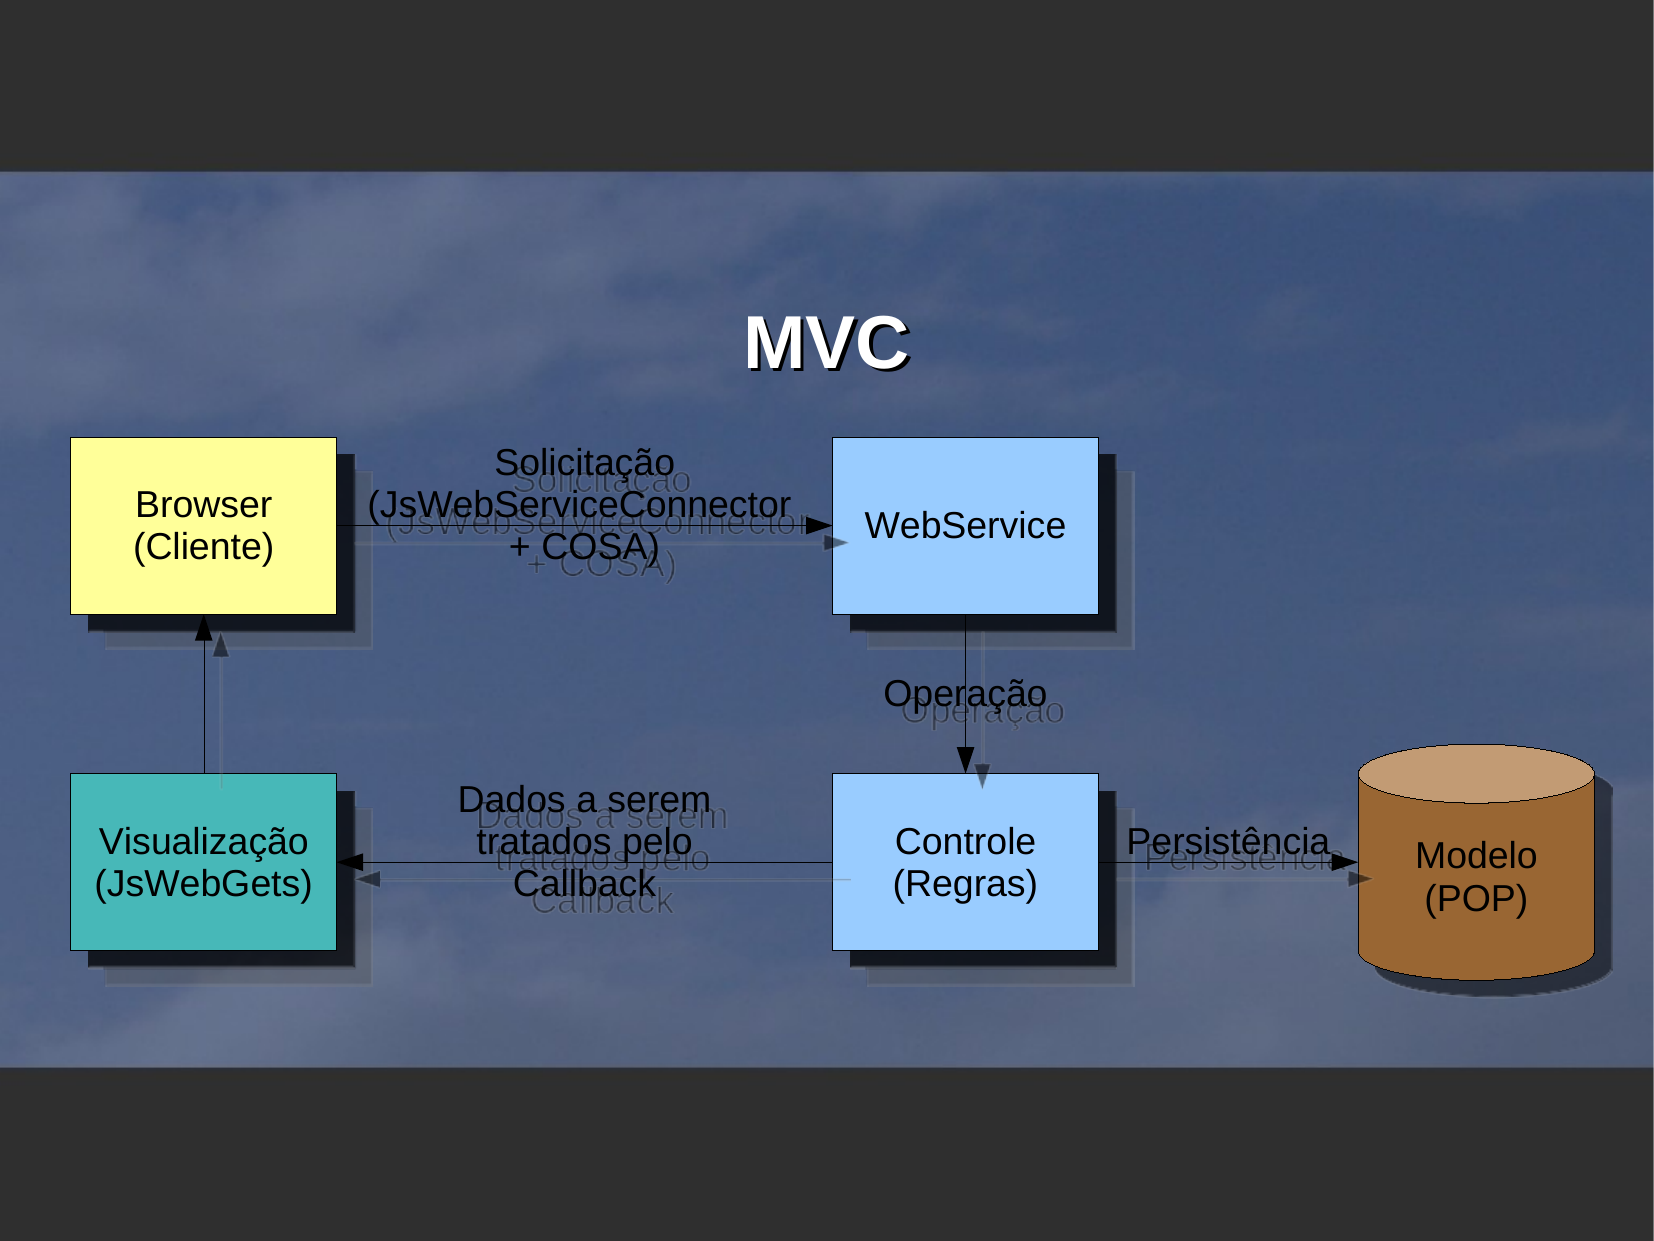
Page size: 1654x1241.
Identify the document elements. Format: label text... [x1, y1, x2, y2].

picture [0, 0, 1654, 1241]
text_box Browser (Cliente) [70, 437, 337, 615]
text_box Visualização (JsWebGets) [70, 773, 337, 951]
title MVC [88, 253, 1565, 432]
text_box Modelo (POP) [1358, 777, 1595, 981]
text_box WebService [832, 437, 1099, 615]
text_box Controle (Regras) [832, 773, 1099, 951]
